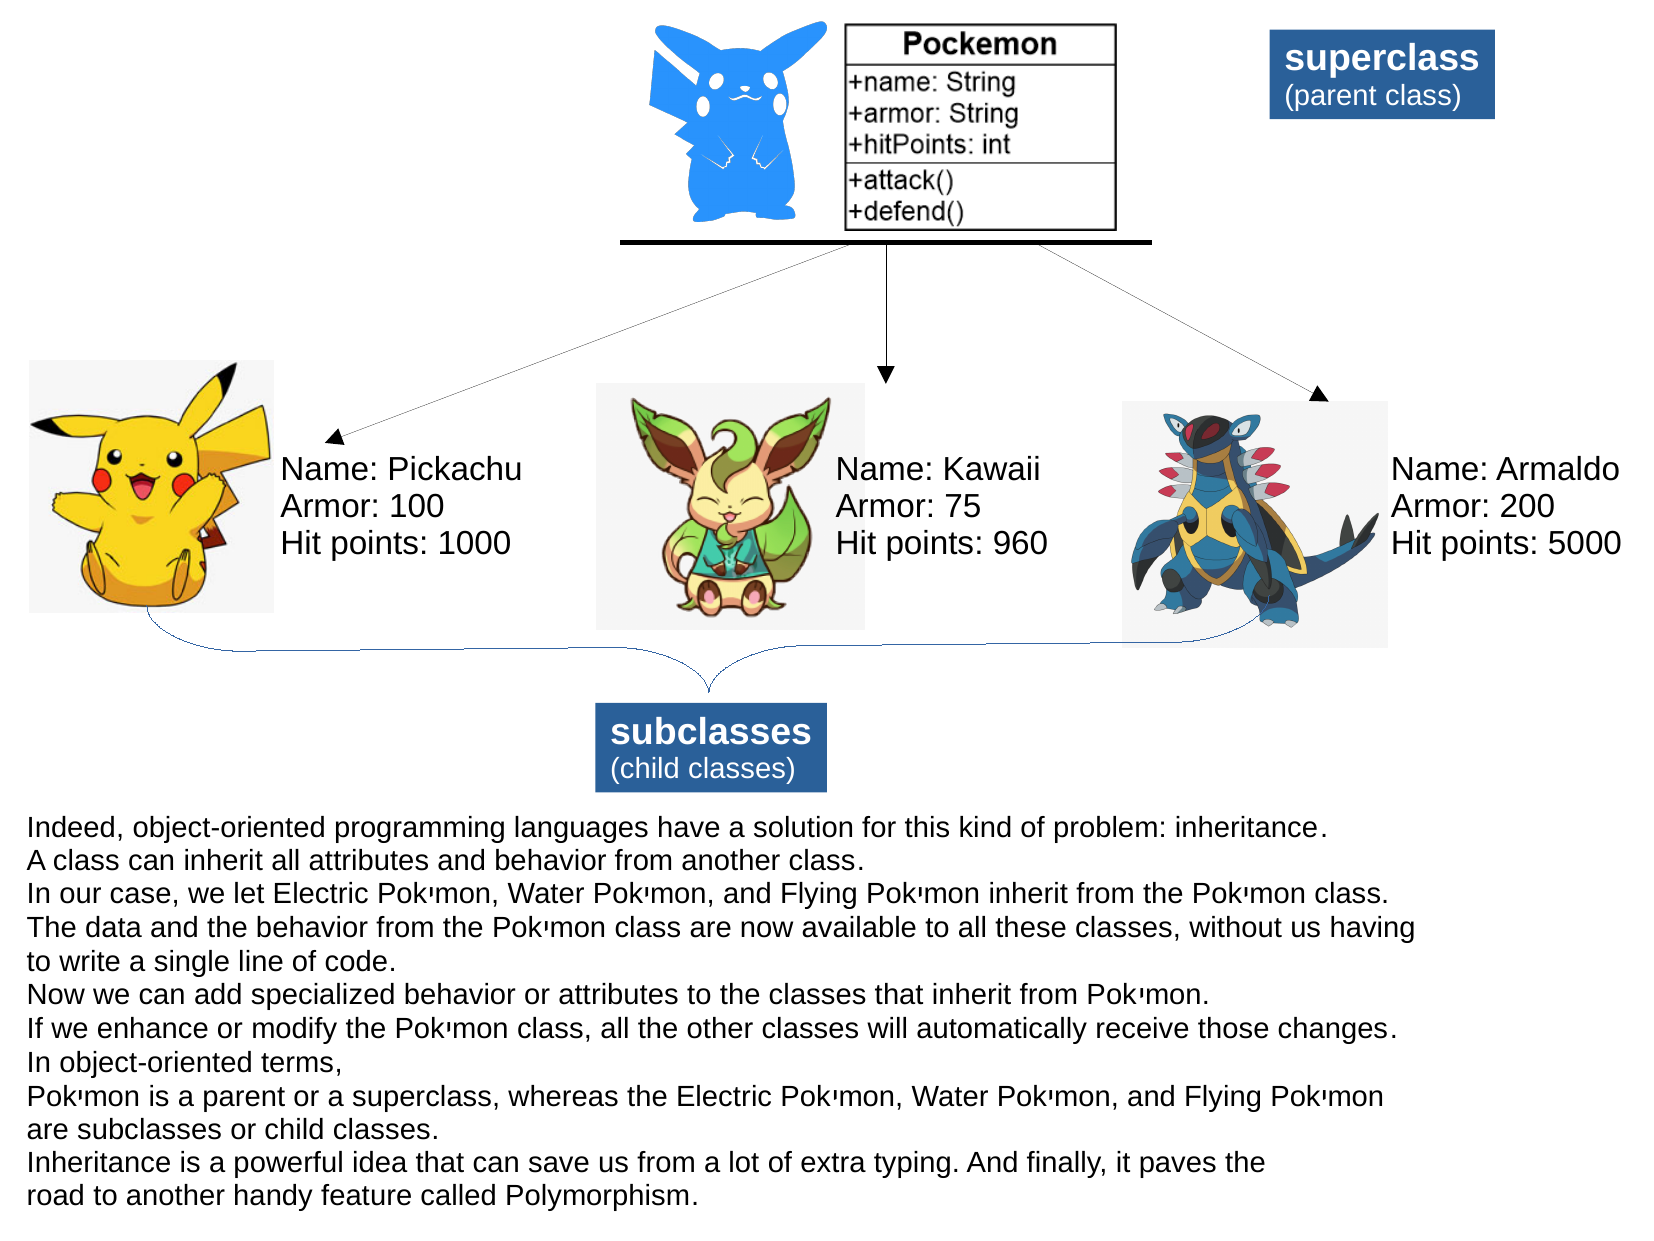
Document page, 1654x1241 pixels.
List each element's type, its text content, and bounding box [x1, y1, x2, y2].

text_box superclass (parent class) [1269, 29, 1495, 120]
text_box Name: Armaldo Armor: 200 Hit points: 5000 [1376, 442, 1638, 569]
picture [596, 383, 865, 630]
text_box Indeed, object-oriented programming languages have a solution for this kind of problem: inheritance. A class can inherit all attributes and behavior from another class. In our case, we let Electric Pokיmon, Water Pokיmon, and Flying Pokיmon inherit from the Pokיmon class. The data and the behavior from the Pokיmon class are now available to all these classes, without us having to write a single line of code. Now we can add specialized behavior or attributes to the classes that inherit from Pokיmon. If we enhance or modify the Pokיmon class, all the other classes will automatically receive those changes. In object-oriented terms, Pokיmon is a parent or a superclass, whereas the Electric Pokיmon, Water Pokיmon, and Flying Pokיmon are subclasses or child classes. Inheritance is a powerful idea that can save us from a lot of extra typing. And finally, it paves the road to another handy feature called Polymorphism. [11, 803, 1636, 1220]
text_box Name: Kawaii Armor: 75 Hit points: 960 [820, 442, 1064, 569]
picture [844, 23, 1117, 231]
picture [29, 360, 274, 613]
picture [1122, 401, 1388, 648]
text_box subclasses (child classes) [595, 702, 827, 793]
picture [649, 21, 827, 222]
text_box Name: Pickachu Armor: 100 Hit points: 1000 [265, 442, 539, 569]
